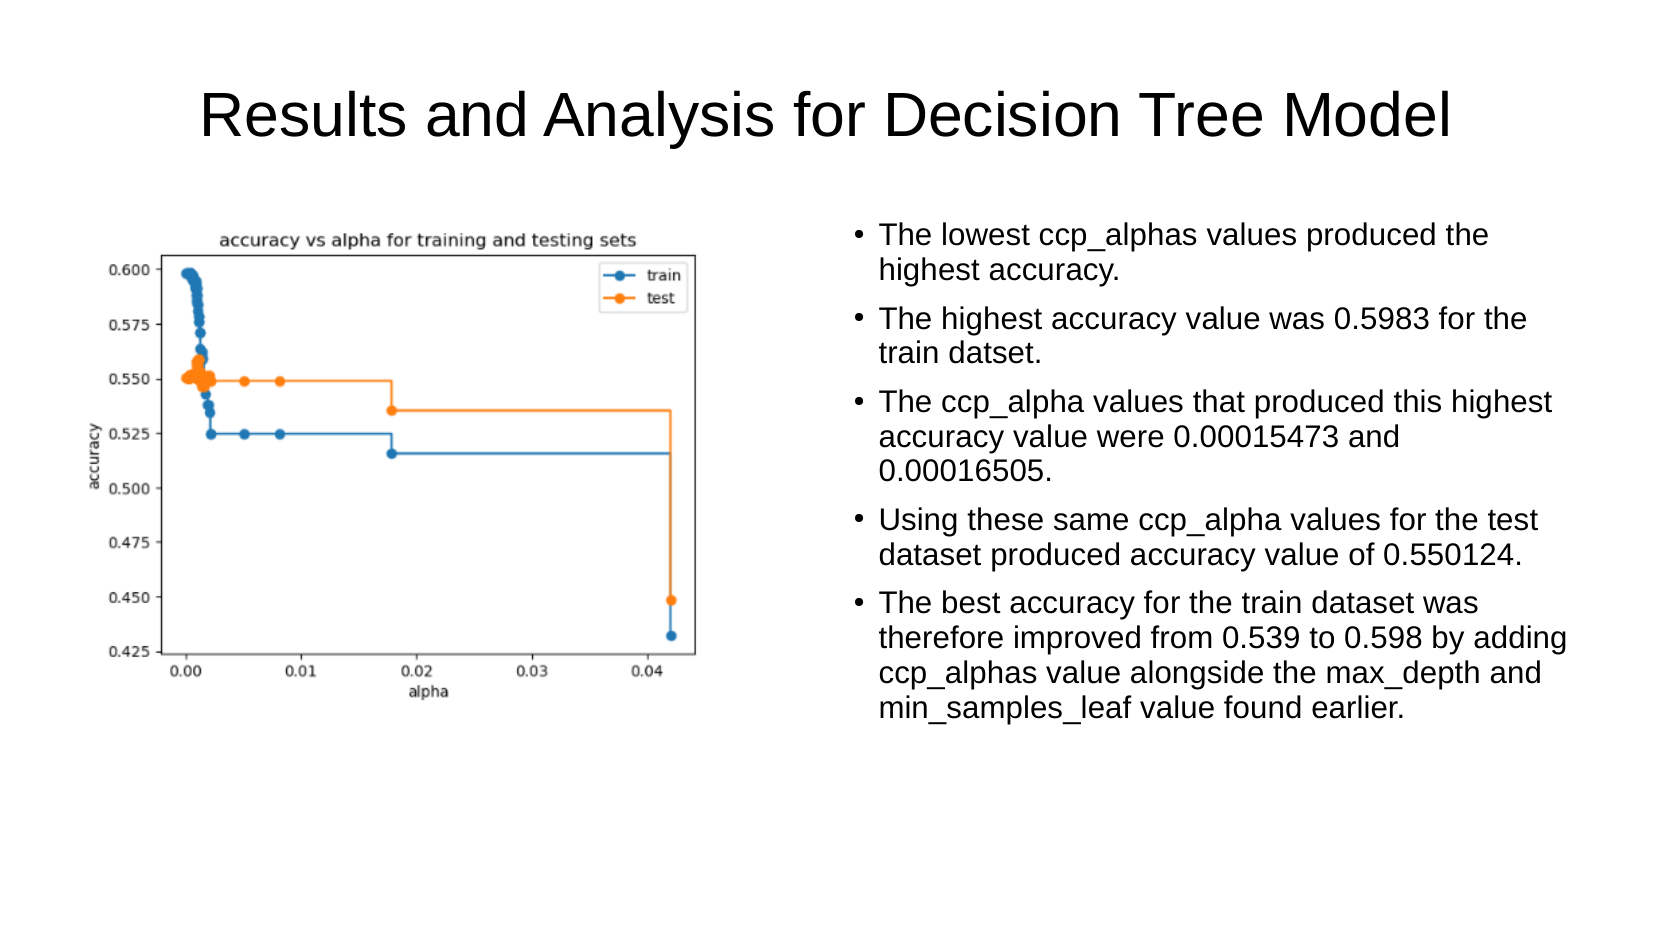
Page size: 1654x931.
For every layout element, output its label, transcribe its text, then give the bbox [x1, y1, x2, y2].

title Results and Analysis for Decision Tree Model [82, 37, 1571, 193]
picture [75, 224, 731, 711]
list The lowest ccp_alphas values produced the highest accuracy. The highest accuracy value was 0.5983 for the train datset. The ccp_alpha values that produced this highest accuracy value were 0.00015473 and 0.00016505. Using these same ccp_alpha values for the test dataset produced accuracy value of 0.550124. The best accuracy for the train dataset was therefore improved from 0.539 to 0.598 by adding ccp_alphas value alongside the max_depth and min_samples_leaf value found earlier. [845, 217, 1572, 758]
